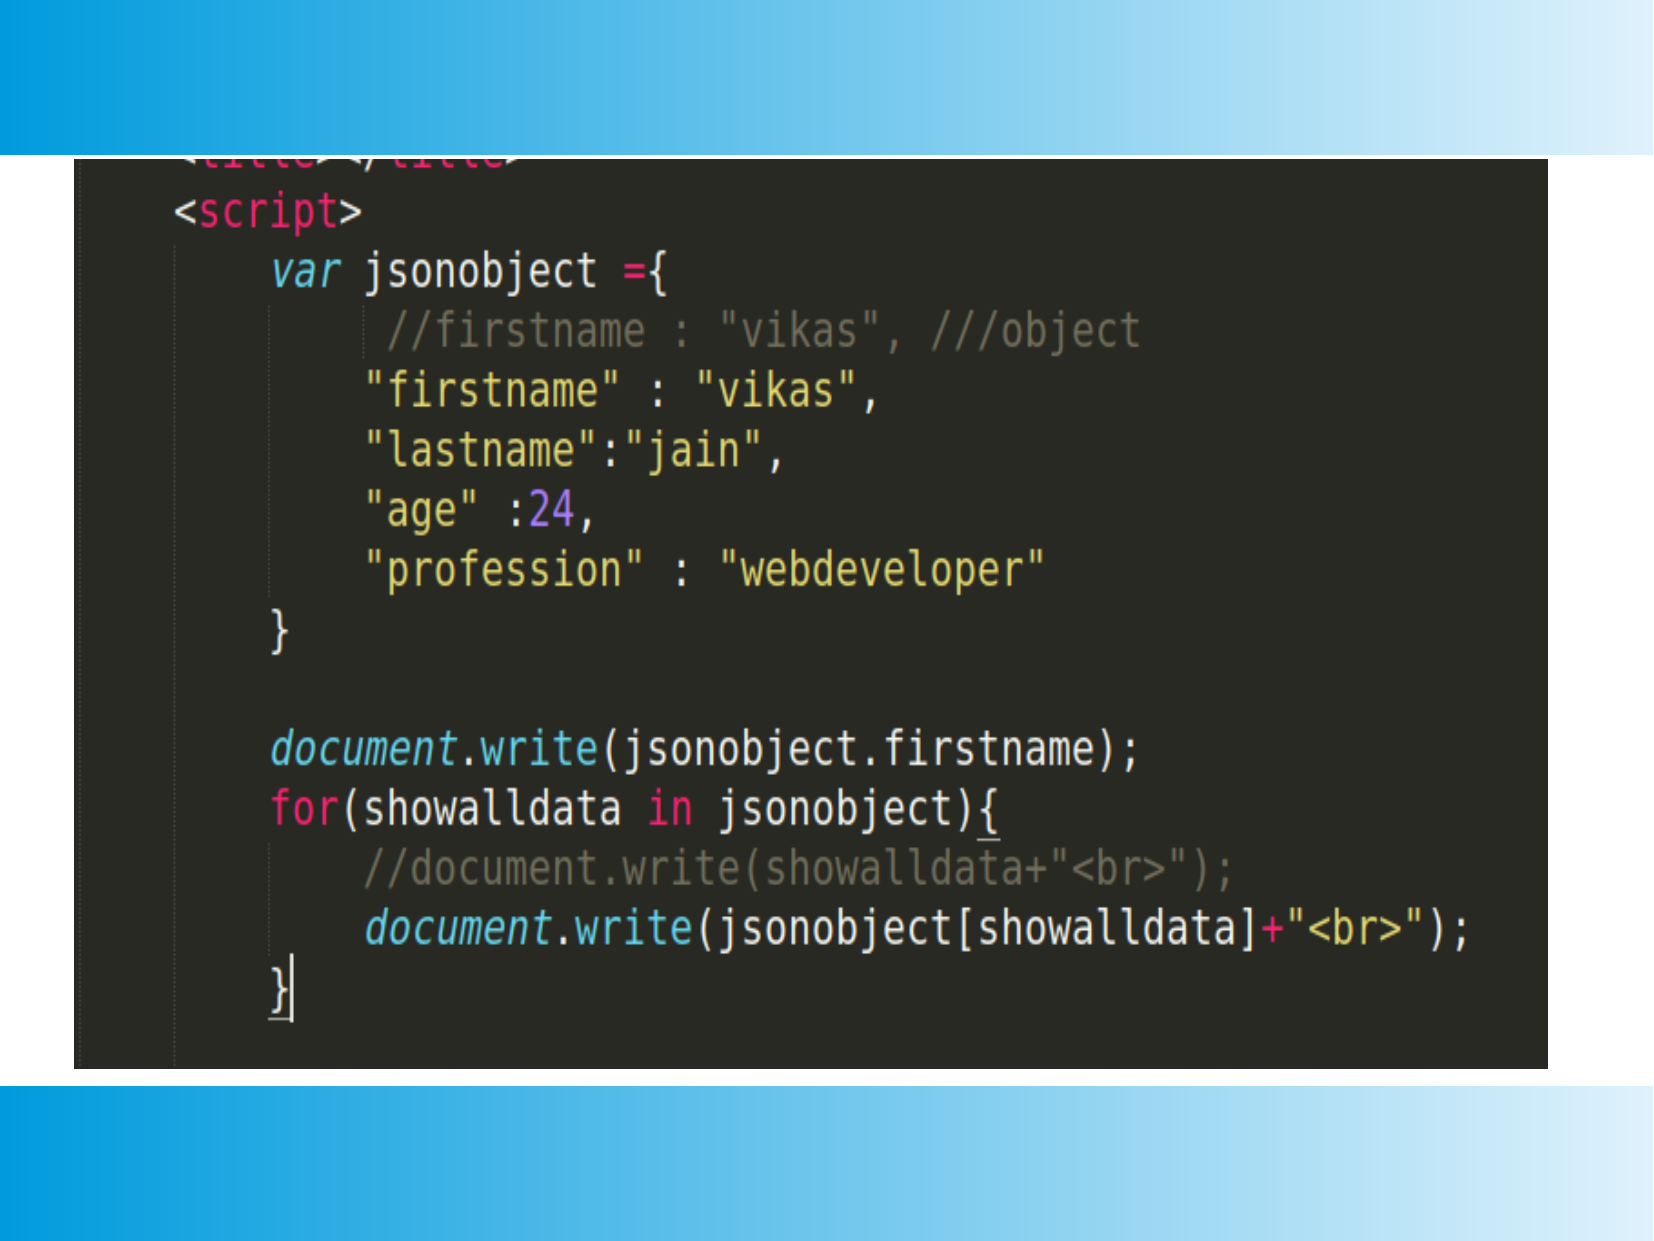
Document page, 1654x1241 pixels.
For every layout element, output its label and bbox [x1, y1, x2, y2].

picture [74, 159, 1548, 1069]
